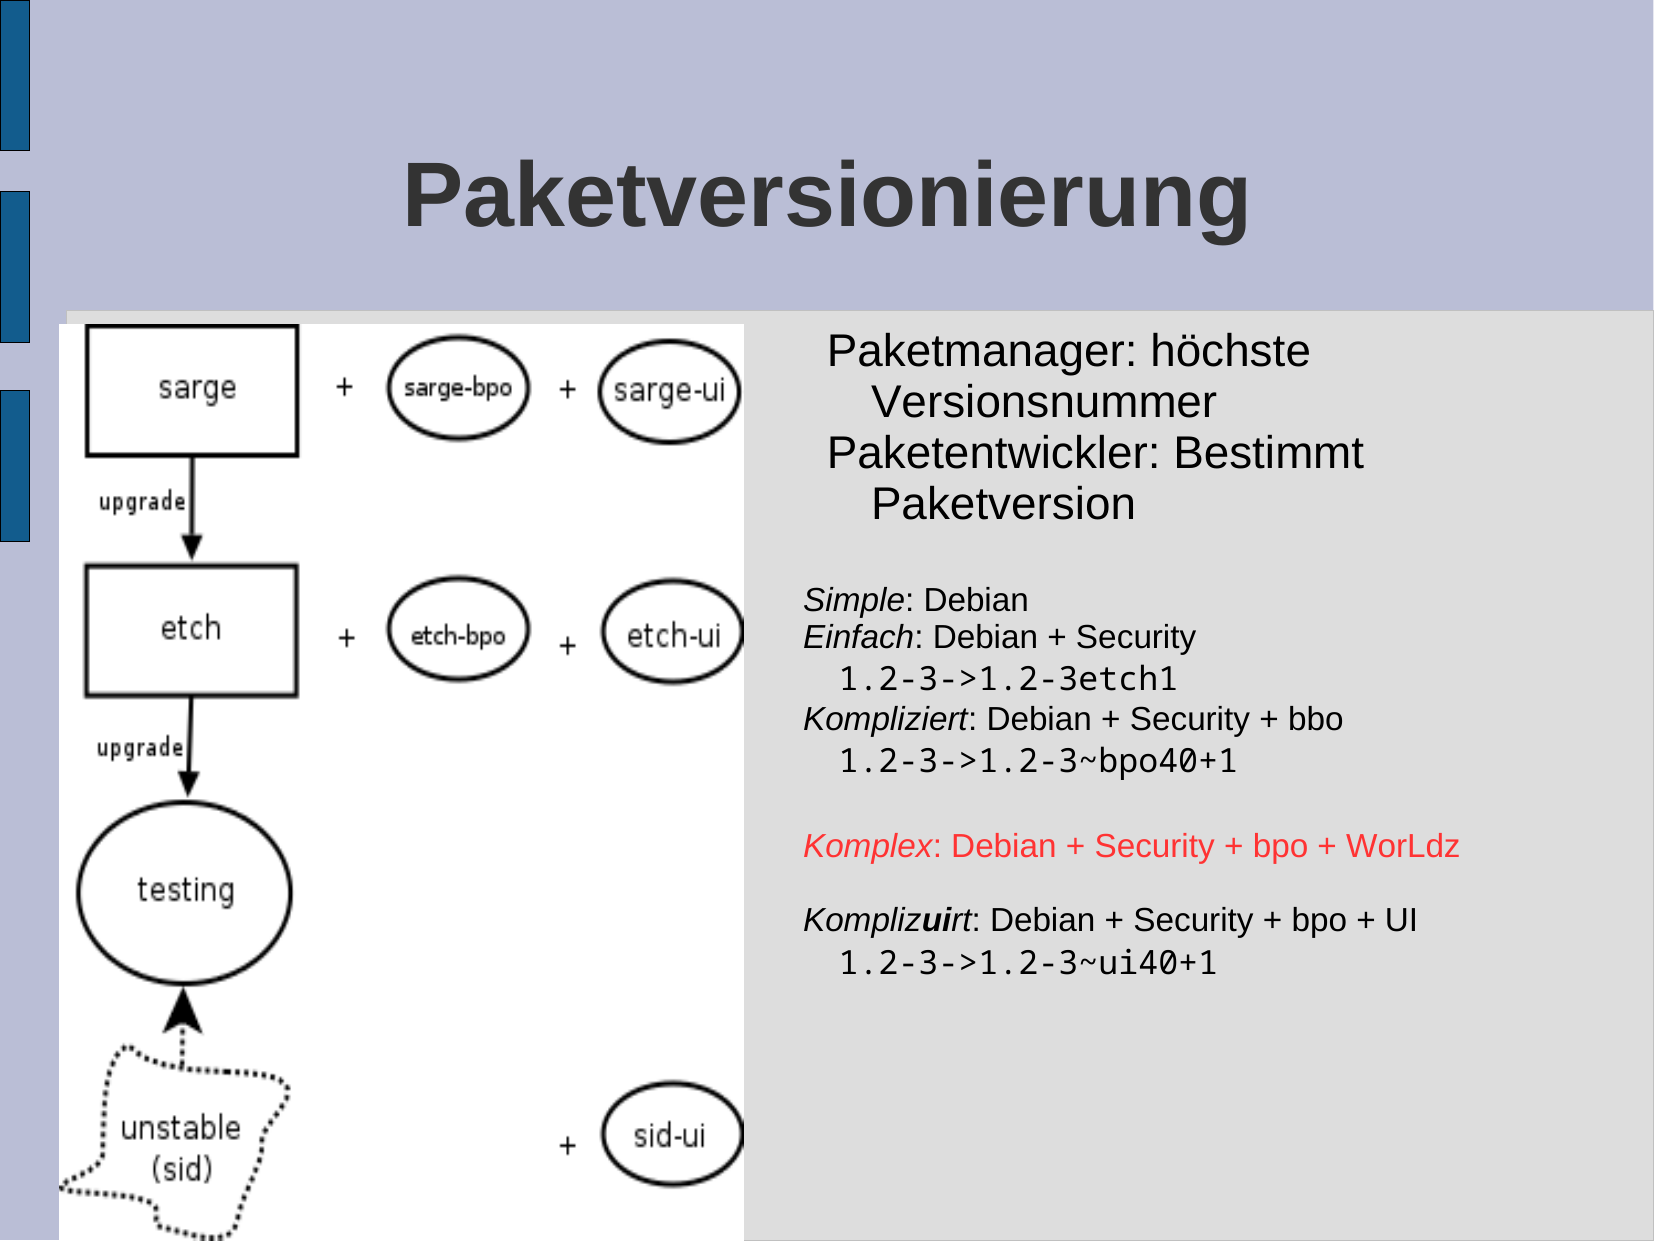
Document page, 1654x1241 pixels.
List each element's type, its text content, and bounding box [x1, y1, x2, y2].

picture [59, 324, 744, 1241]
title Paketversionierung [121, 91, 1534, 299]
list Paketmanager: höchste Versionsnummer Paketentwickler: Bestimmt Paketversion Simple: Debian Einfach: Debian + Security 1.2-3->1.2-3etch1 Kompliziert: Debian + Security + bbo 1.2-3->1.2-3~bpo40+1 Komplex: Debian + Security + bpo + WorLdz Komplizuirt: Debian + Security + bpo + UI 1.2-3->1.2-3~ui40+1 [767, 324, 1625, 1241]
